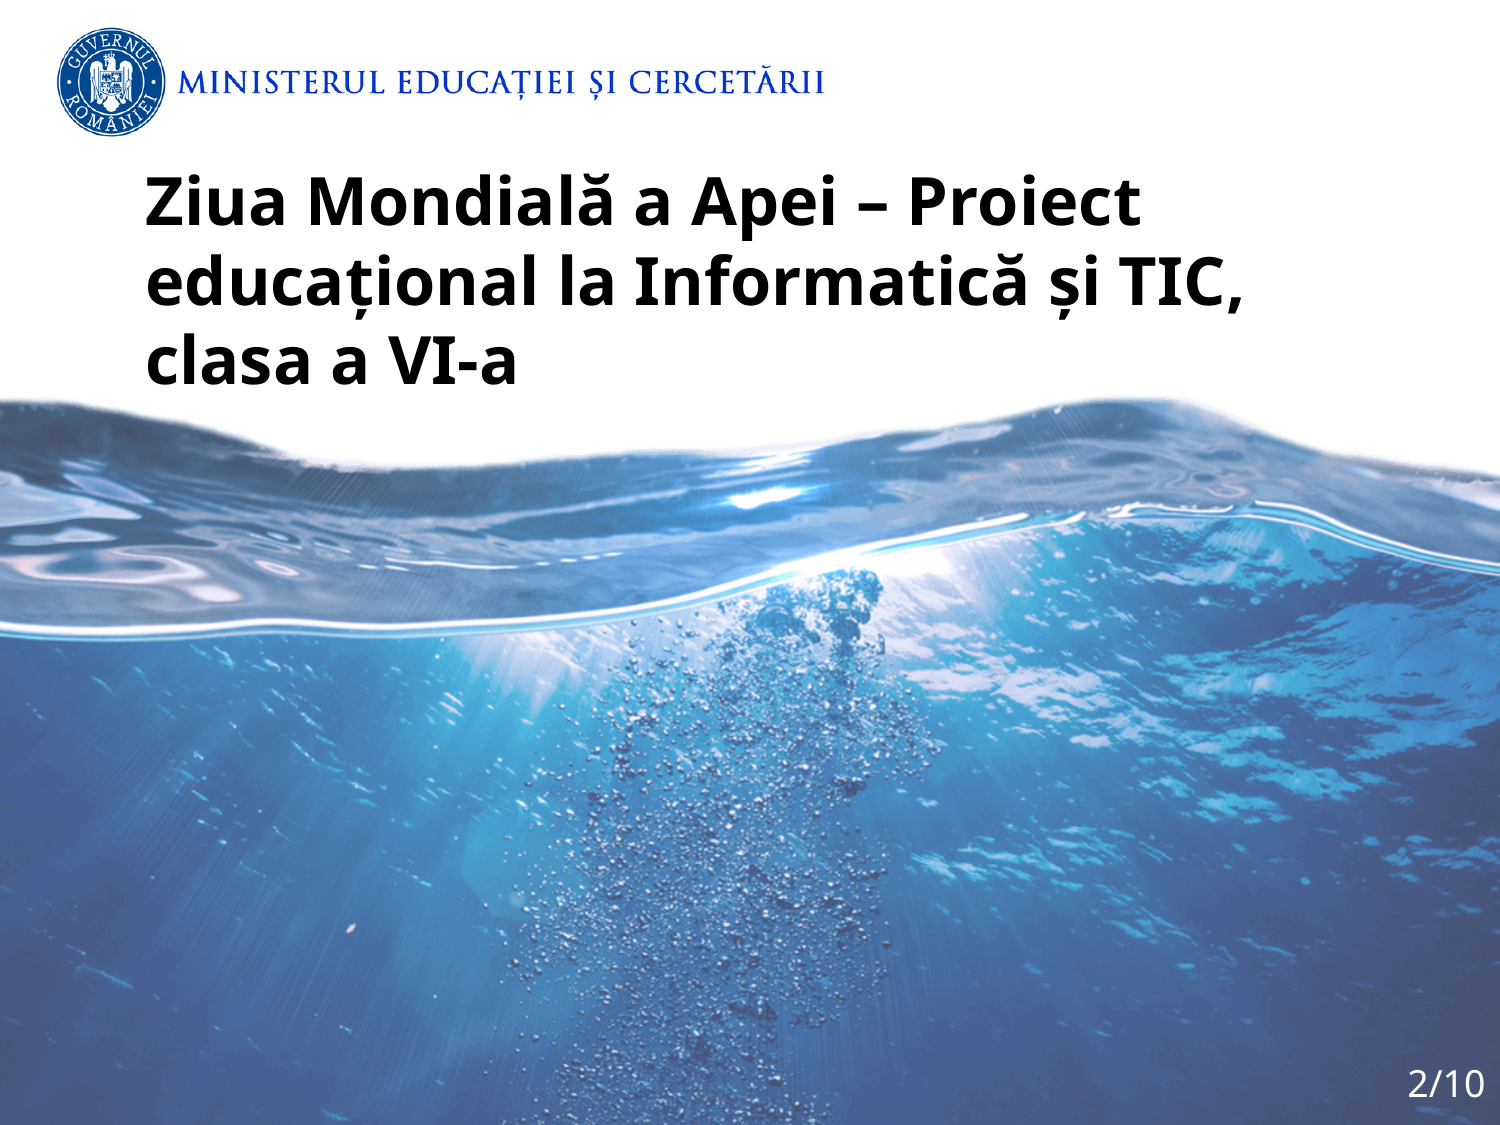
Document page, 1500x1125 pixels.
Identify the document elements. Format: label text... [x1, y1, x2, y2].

text_box <number>/10 [1173, 1050, 1500, 1121]
picture [0, 0, 1500, 1125]
